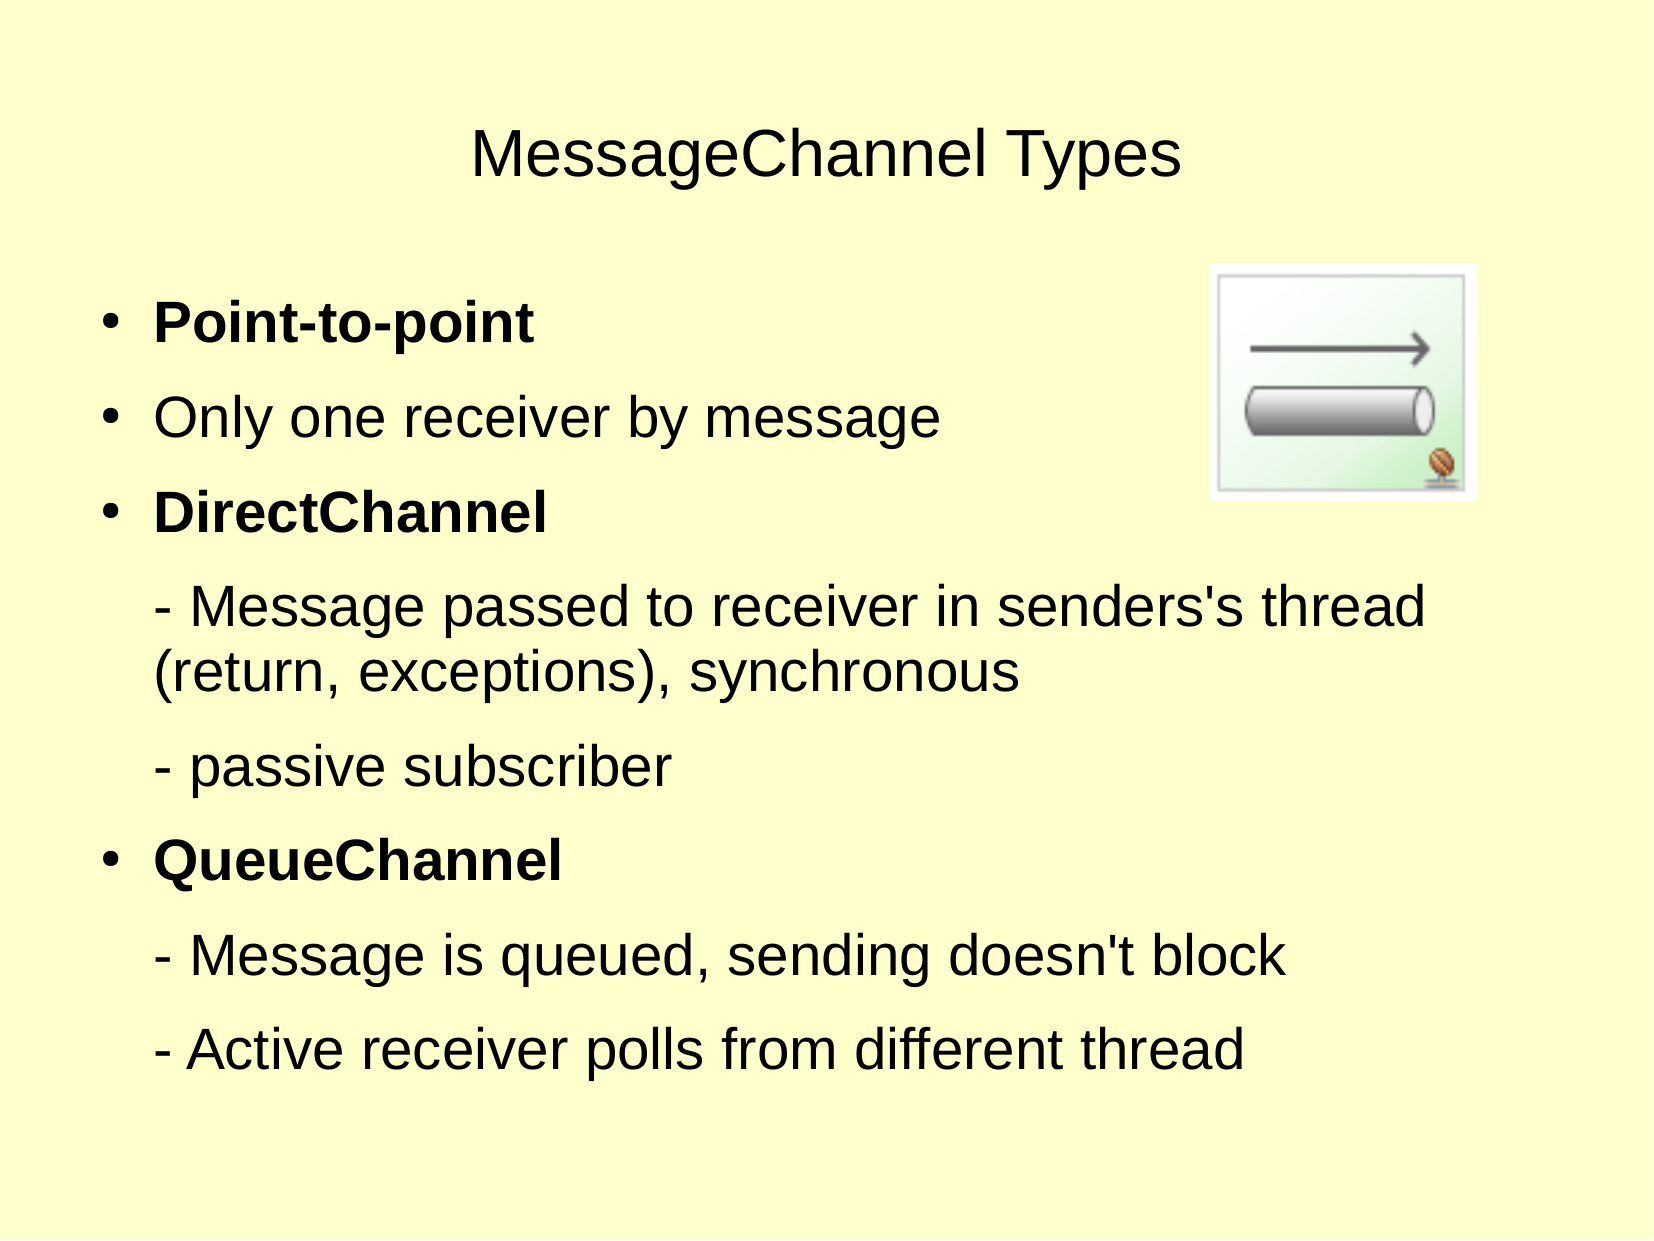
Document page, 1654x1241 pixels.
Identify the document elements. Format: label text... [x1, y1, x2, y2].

title MessageChannel Types [82, 49, 1571, 257]
picture [1210, 263, 1477, 502]
list Point-to-point Only one receiver by message DirectChannel - Message passed to receiver in senders's thread (return, exceptions), synchronous - passive subscriber QueueChannel - Message is queued, sending doesn't block - Active receiver polls from different thread [82, 290, 1571, 1109]
